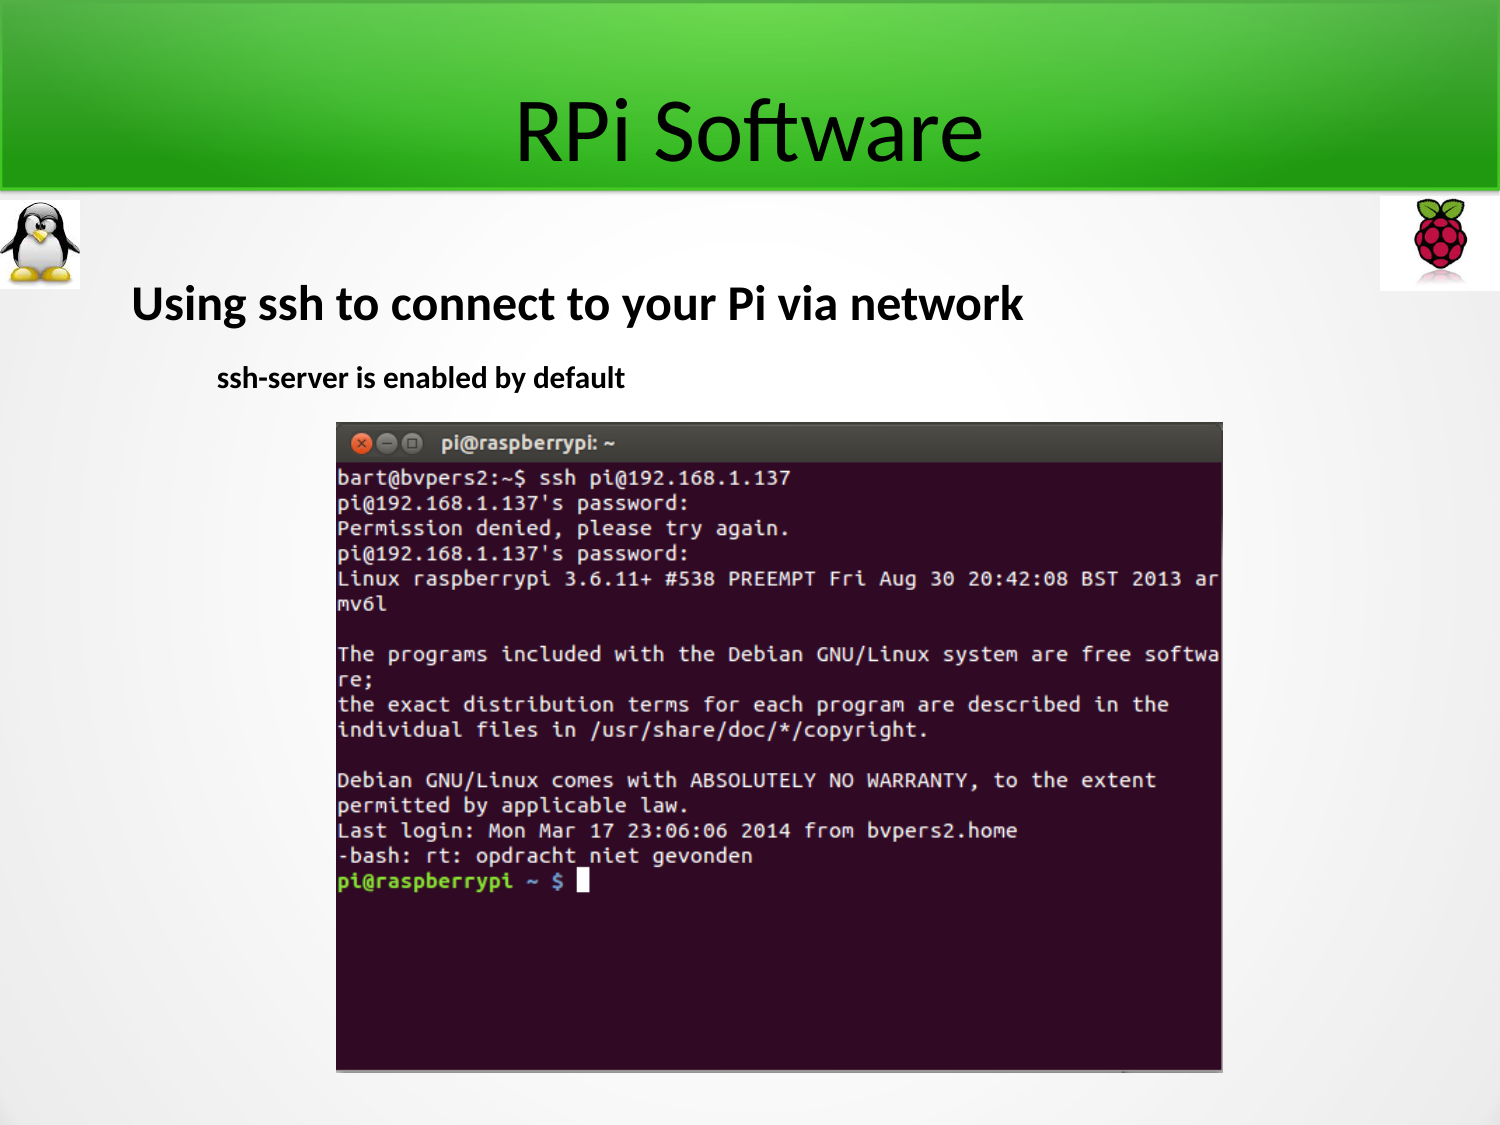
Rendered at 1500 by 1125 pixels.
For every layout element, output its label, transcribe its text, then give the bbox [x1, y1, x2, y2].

picture [0, 200, 80, 289]
title RPi Software [75, 45, 1425, 233]
picture [336, 422, 1223, 1073]
list Using ssh to connect to your Pi via network ssh-server is enabled by default [60, 262, 1411, 1100]
picture [1380, 196, 1500, 291]
